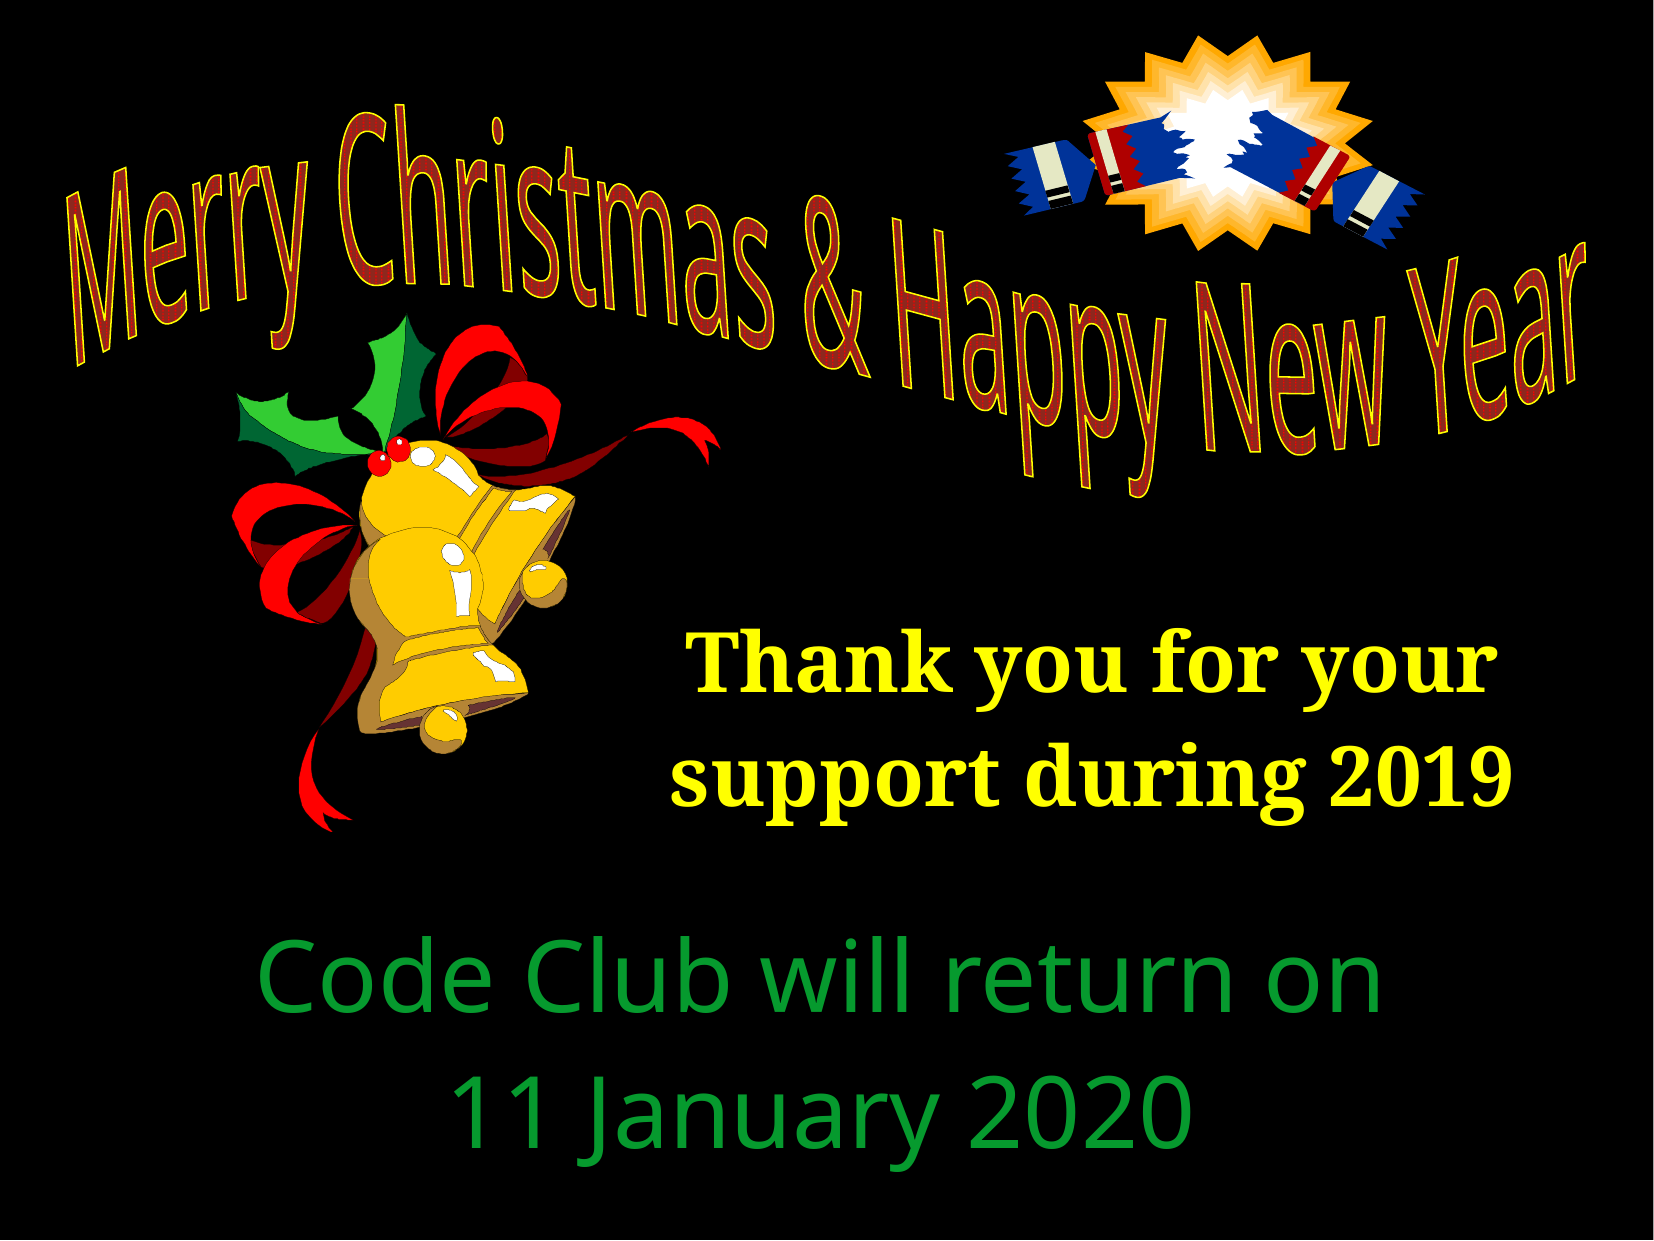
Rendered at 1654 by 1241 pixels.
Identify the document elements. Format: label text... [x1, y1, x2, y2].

text_box Merry Christmas & Happy New Year [597, 181, 677, 312]
text_box Merry Christmas & Happy New Year [1559, 242, 1586, 384]
text_box Merry Christmas & Happy New Year [734, 217, 774, 350]
text_box Merry Christmas & Happy New Year [1013, 292, 1062, 477]
text_box Merry Christmas & Happy New Year [495, 164, 512, 292]
text_box Merry Christmas & Happy New Year [1406, 257, 1458, 434]
text_box Merry Christmas & Happy New Year [1270, 324, 1315, 455]
text_box Merry Christmas & Happy New Year [456, 159, 487, 287]
text_box Merry Christmas & Happy New Year [558, 146, 596, 307]
text_box Merry Christmas & Happy New Year [1313, 316, 1385, 450]
text_box Merry Christmas & Happy New Year [395, 104, 450, 285]
text_box Merry Christmas & Happy New Year [192, 175, 222, 311]
text_box Merry Christmas & Happy New Year [1196, 281, 1261, 452]
text_box Merry Christmas & Happy New Year [518, 166, 559, 298]
text_box Merry Christmas & Happy New Year [1117, 313, 1166, 498]
text_box Merry Christmas & Happy New Year [339, 112, 393, 286]
text_box Merry Christmas & Happy New Year [230, 161, 308, 312]
text_box Merry Christmas & Happy New Year [1464, 289, 1507, 421]
text_box Merry Christmas & Happy New Year [144, 192, 187, 324]
text_box Thank you for your support during 2019 [721, 596, 1571, 796]
text_box Merry Christmas & Happy New Year [963, 280, 1007, 415]
picture [1003, 35, 1425, 251]
text_box Merry Christmas & Happy New Year [685, 205, 729, 339]
text_box Merry Christmas & Happy New Year [1070, 304, 1120, 489]
text_box Merry Christmas & Happy New Year [805, 195, 871, 378]
text_box Merry Christmas & Happy New Year [66, 167, 137, 366]
text_box Merry Christmas & Happy New Year [892, 218, 954, 400]
text_box Code Club will return on 11 January 2020 [59, 897, 1583, 1170]
text_box Merry Christmas & Happy New Year [1514, 269, 1554, 405]
picture [231, 312, 721, 832]
